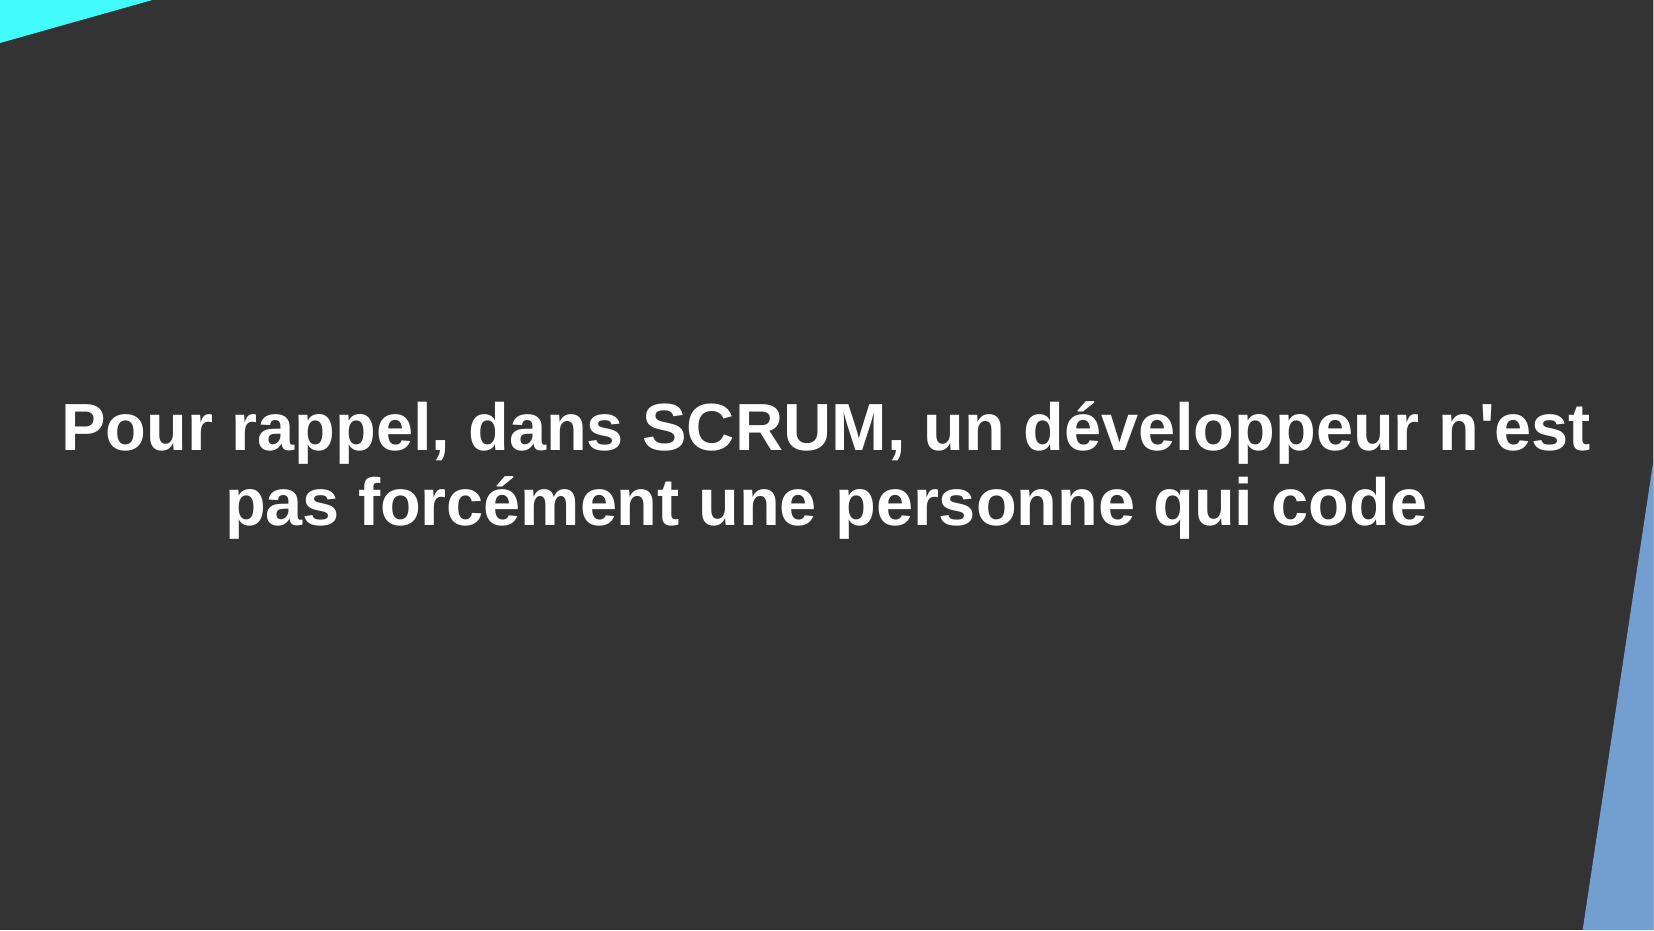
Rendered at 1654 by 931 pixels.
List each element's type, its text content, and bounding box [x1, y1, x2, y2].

title Pour rappel, dans SCRUM, un développeur n'est pas forcément une personne qui code [31, 367, 1622, 563]
text_box [0, 0, 153, 44]
text_box [1582, 456, 1654, 931]
